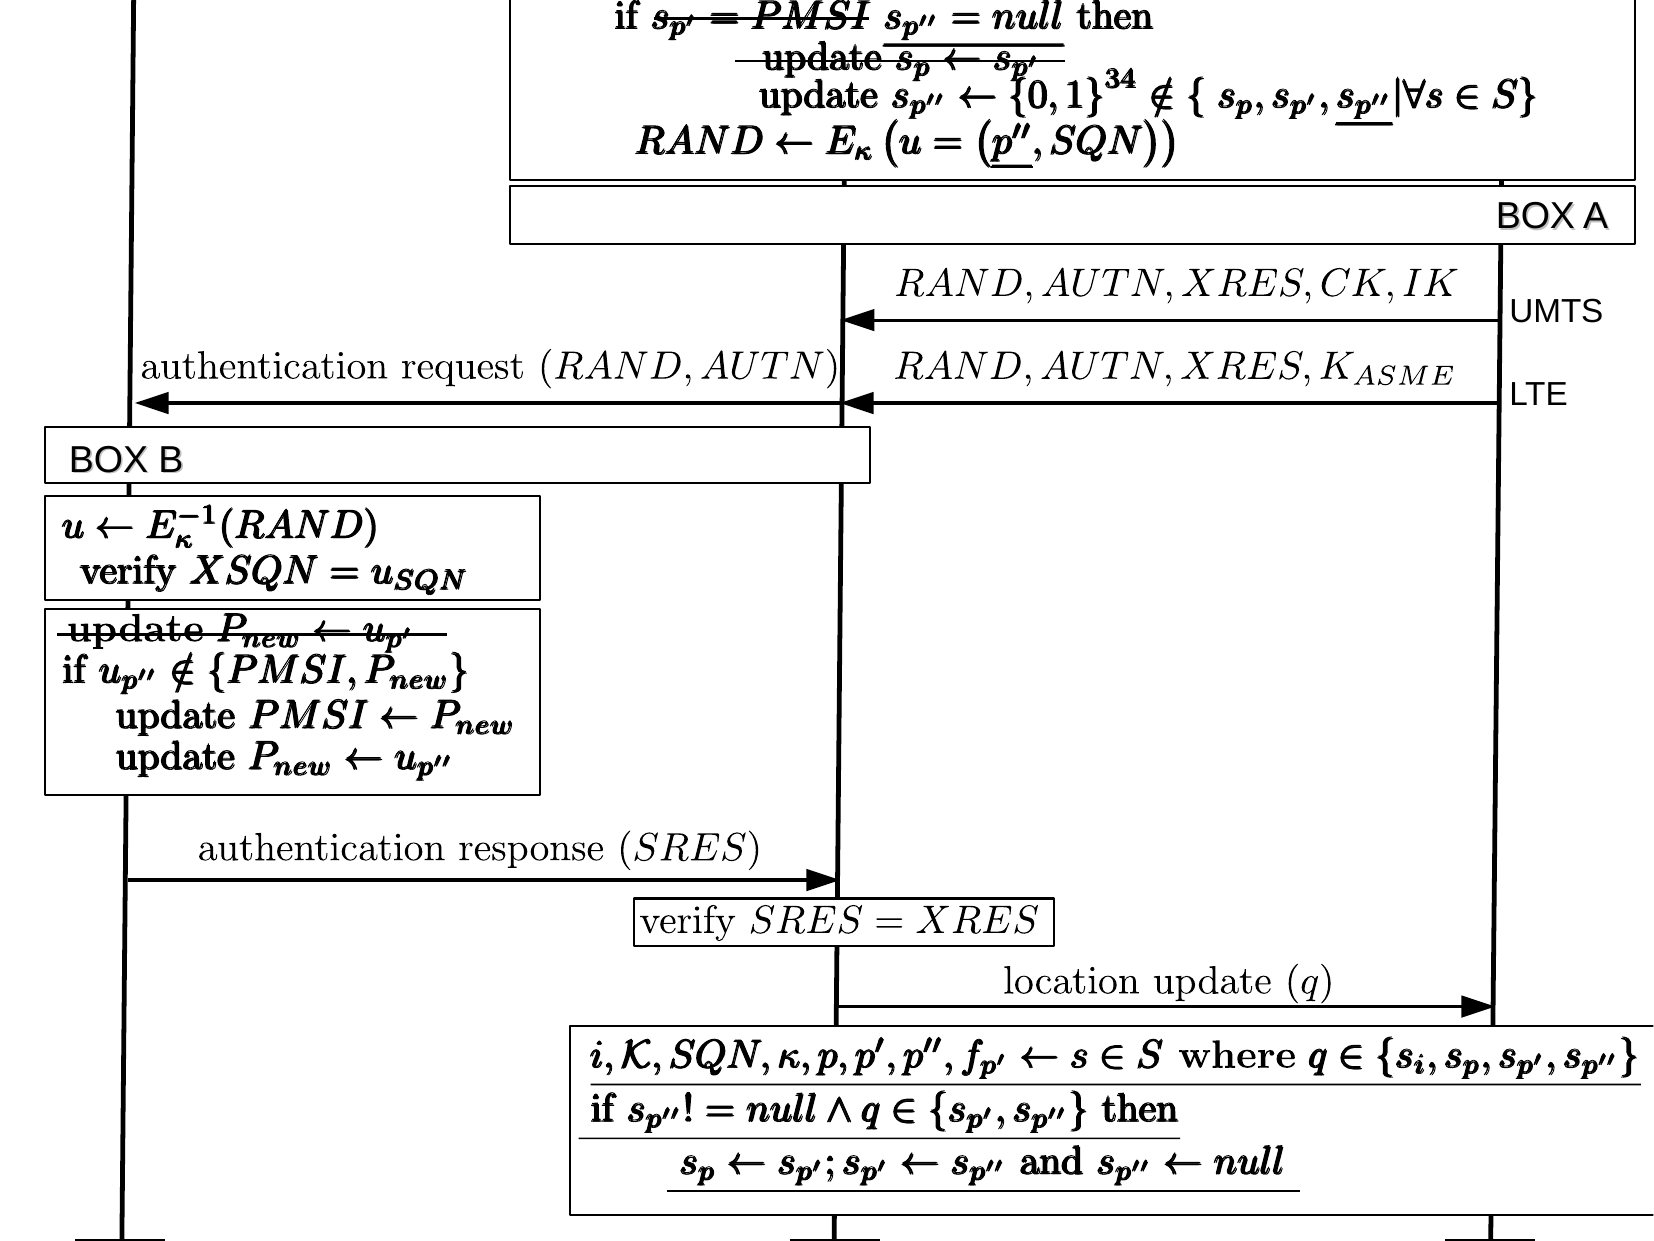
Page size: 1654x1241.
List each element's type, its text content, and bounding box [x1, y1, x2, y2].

text_box [45, 427, 871, 483]
text_box [140, 348, 841, 389]
text_box [893, 350, 1455, 387]
text_box [510, 186, 1636, 245]
text_box [894, 267, 1459, 304]
text_box [633, 898, 1054, 947]
text_box [45, 496, 541, 601]
text_box [45, 608, 541, 796]
text_box BOX A [1481, 187, 1629, 245]
text_box [570, 1025, 1654, 1216]
text_box [1003, 963, 1335, 1004]
text_box UMTS [1494, 285, 1642, 348]
text_box [510, 0, 1636, 181]
text_box [197, 830, 762, 871]
text_box BOX B [54, 430, 211, 488]
text_box LTE [1494, 367, 1642, 431]
